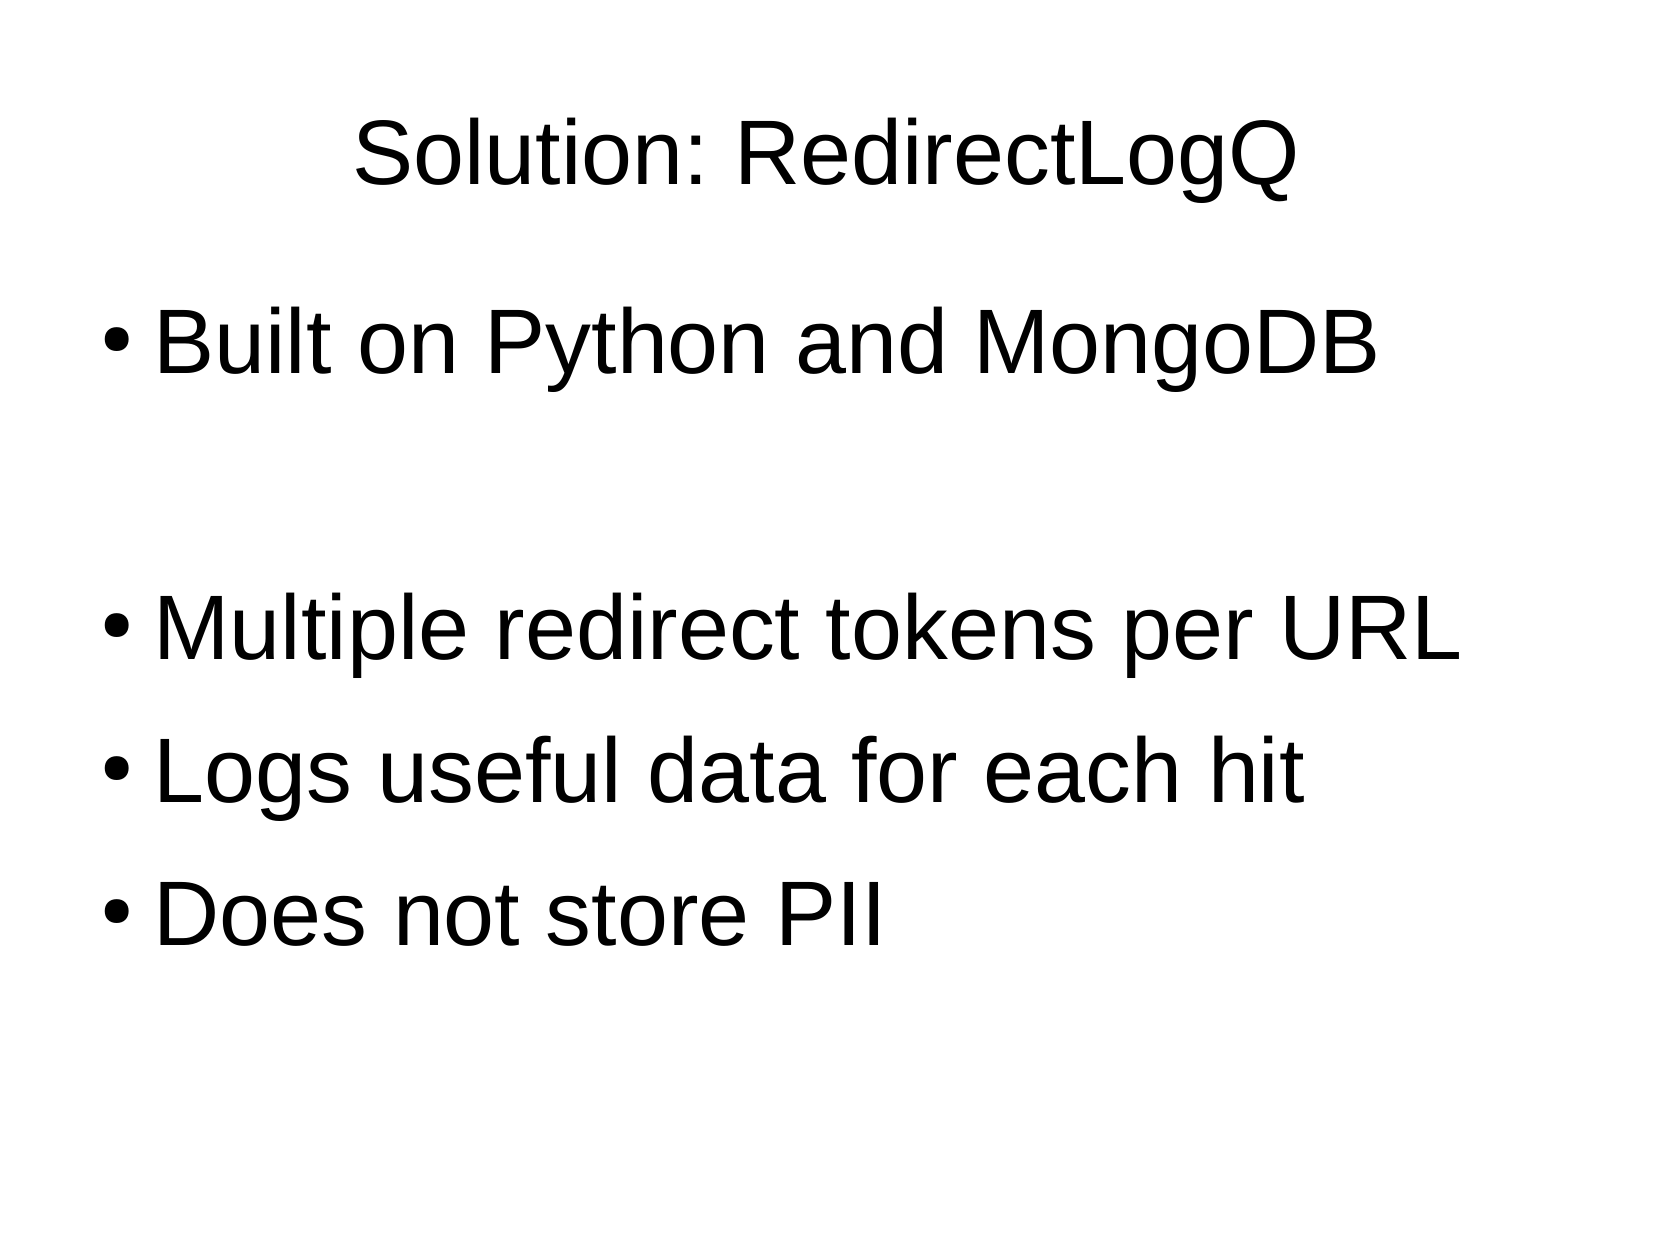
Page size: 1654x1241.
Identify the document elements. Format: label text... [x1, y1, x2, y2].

title Solution: RedirectLogQ [82, 49, 1571, 257]
list Built on Python and MongoDB Multiple redirect tokens per URL Logs useful data for each hit Does not store PII [82, 290, 1571, 1010]
